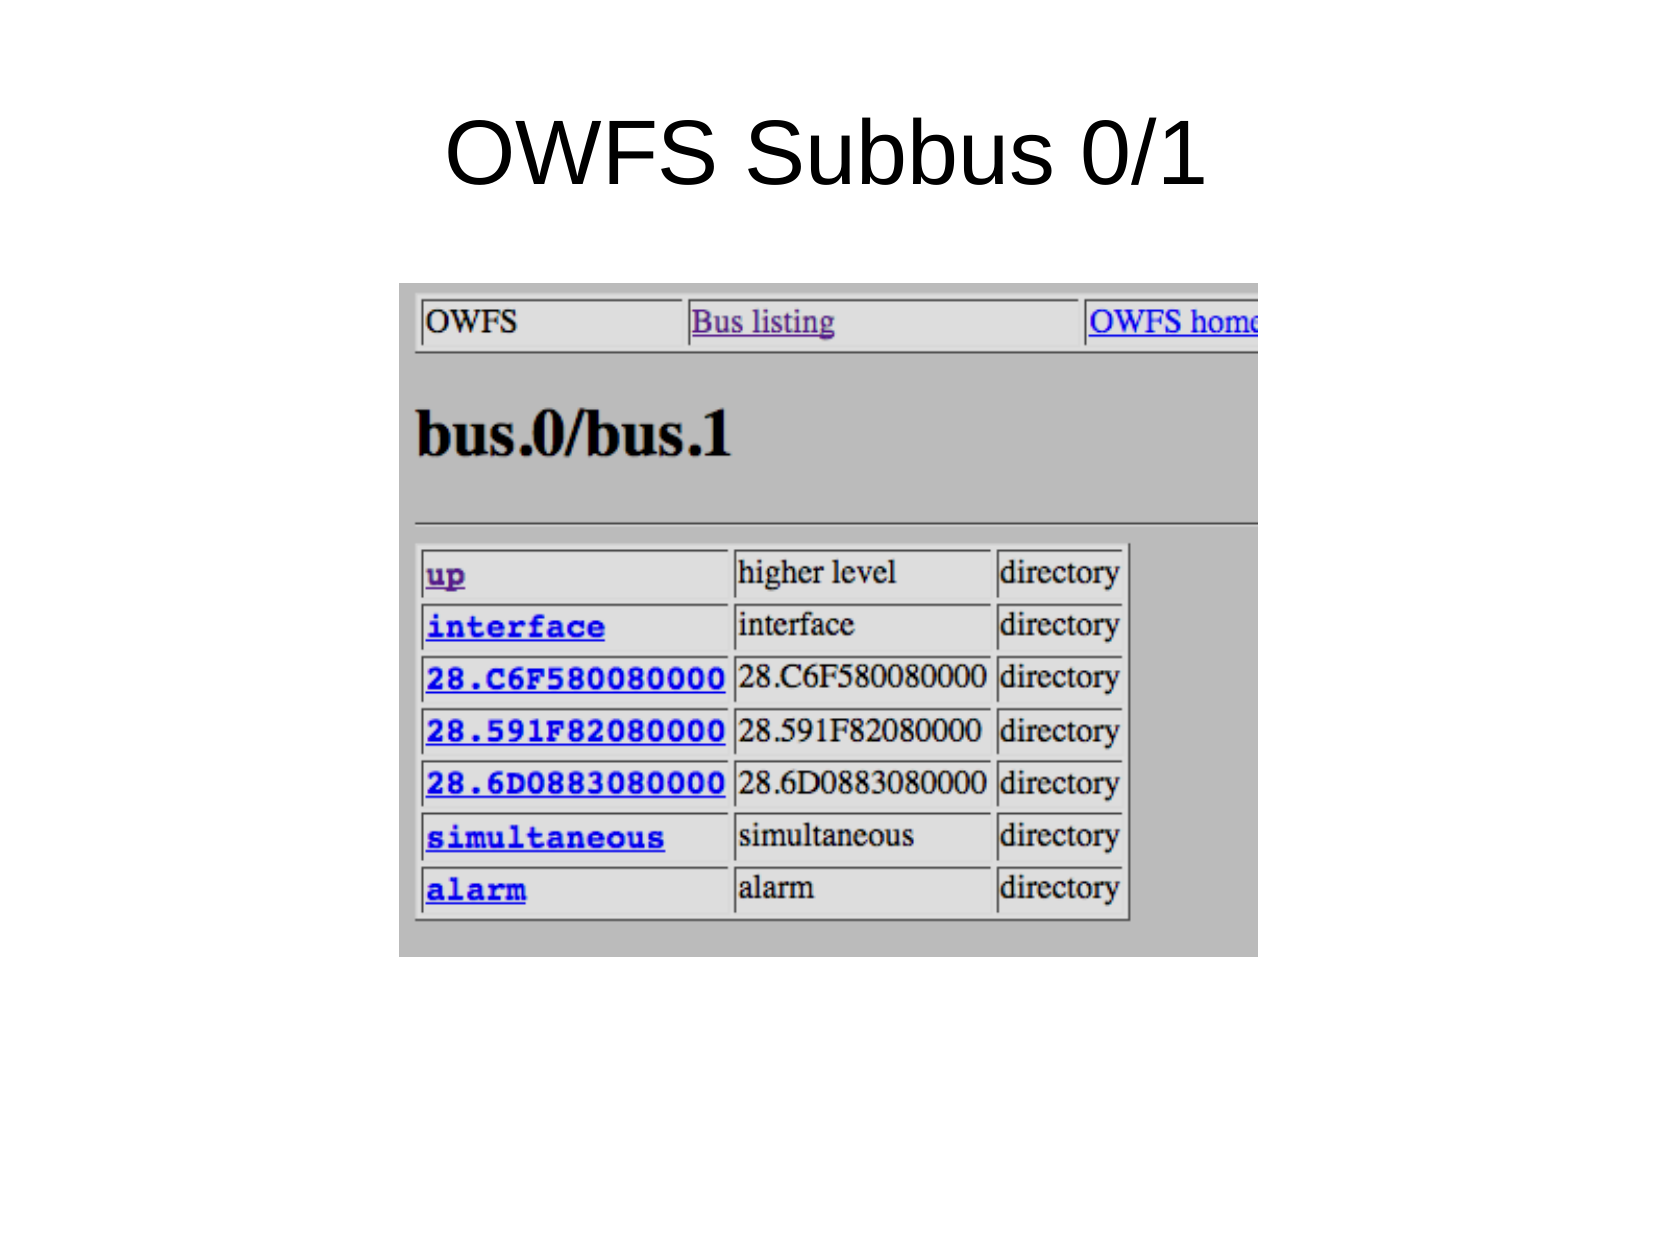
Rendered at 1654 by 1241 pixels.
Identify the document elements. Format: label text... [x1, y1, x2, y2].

title OWFS Subbus 0/1 [82, 49, 1571, 257]
picture [399, 283, 1258, 957]
